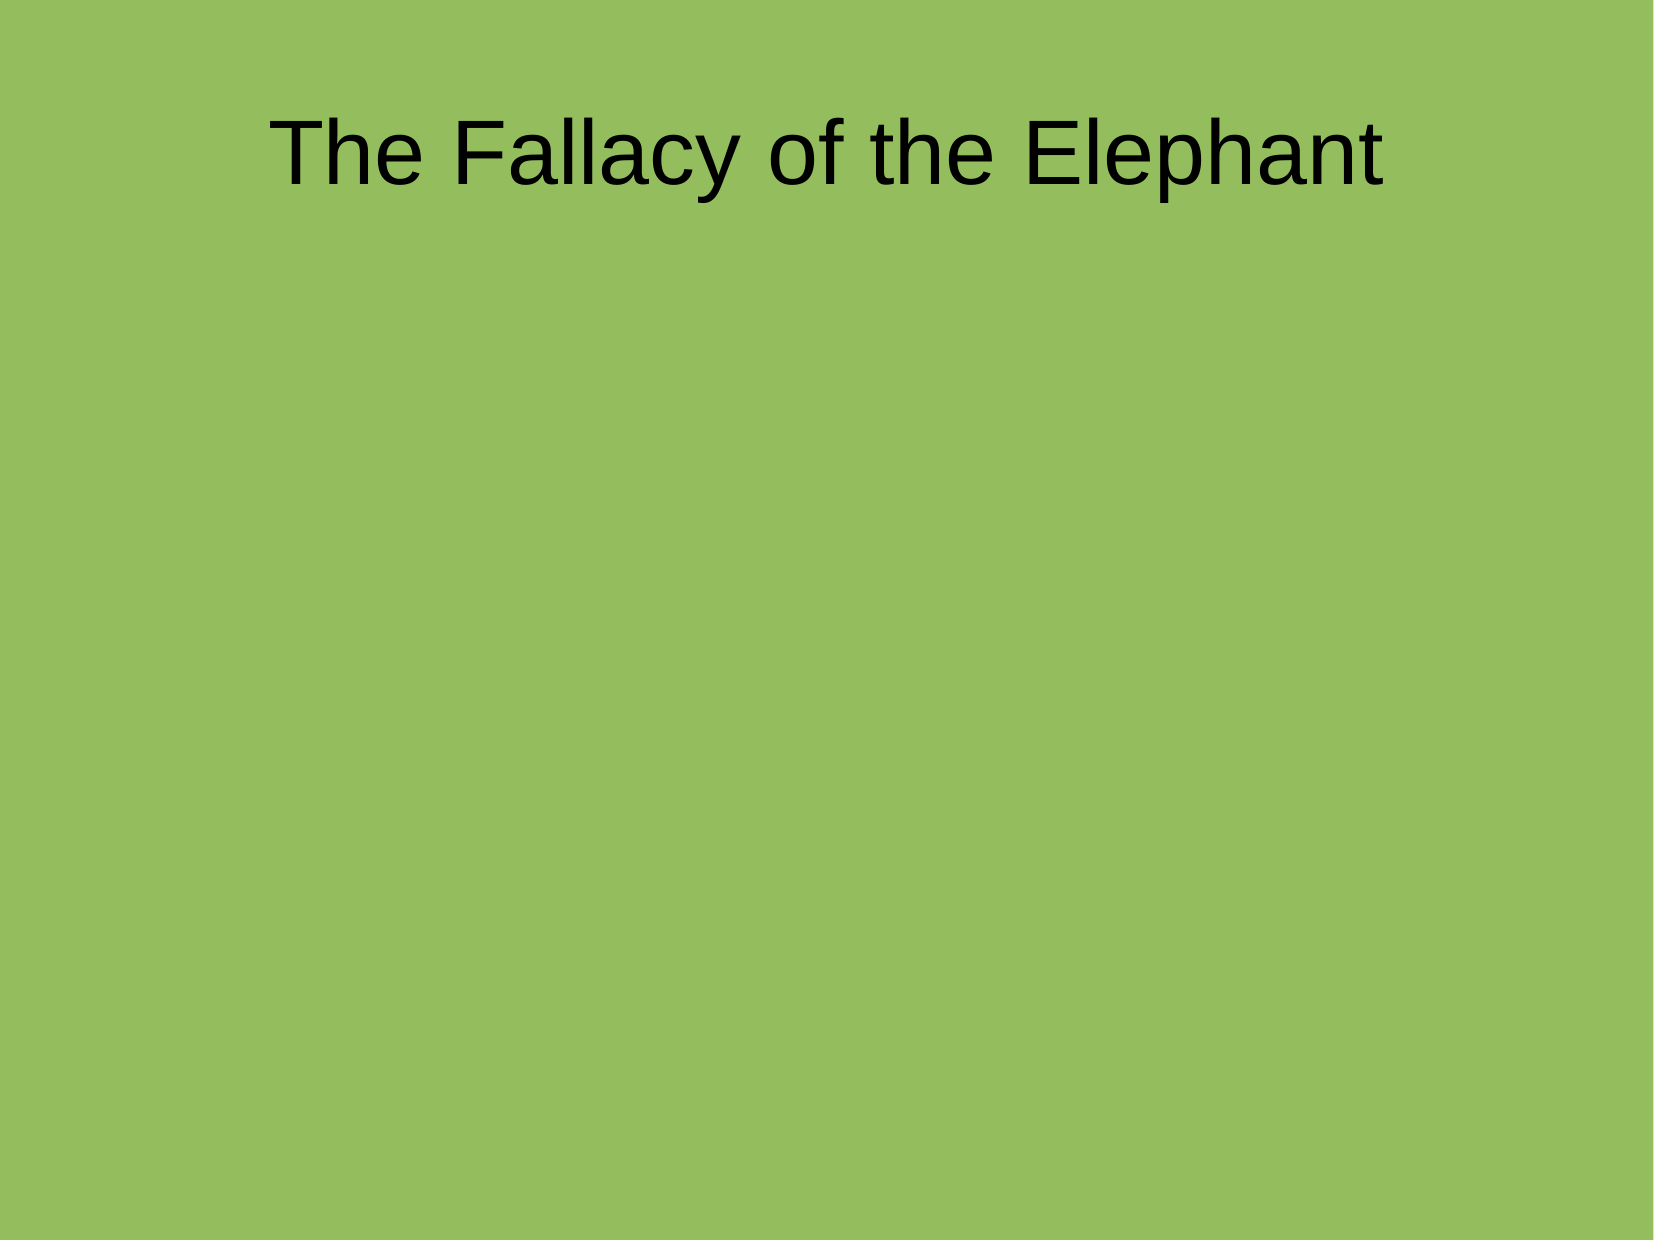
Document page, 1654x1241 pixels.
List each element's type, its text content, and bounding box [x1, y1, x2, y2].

title The Fallacy of the Elephant [82, 56, 1571, 250]
